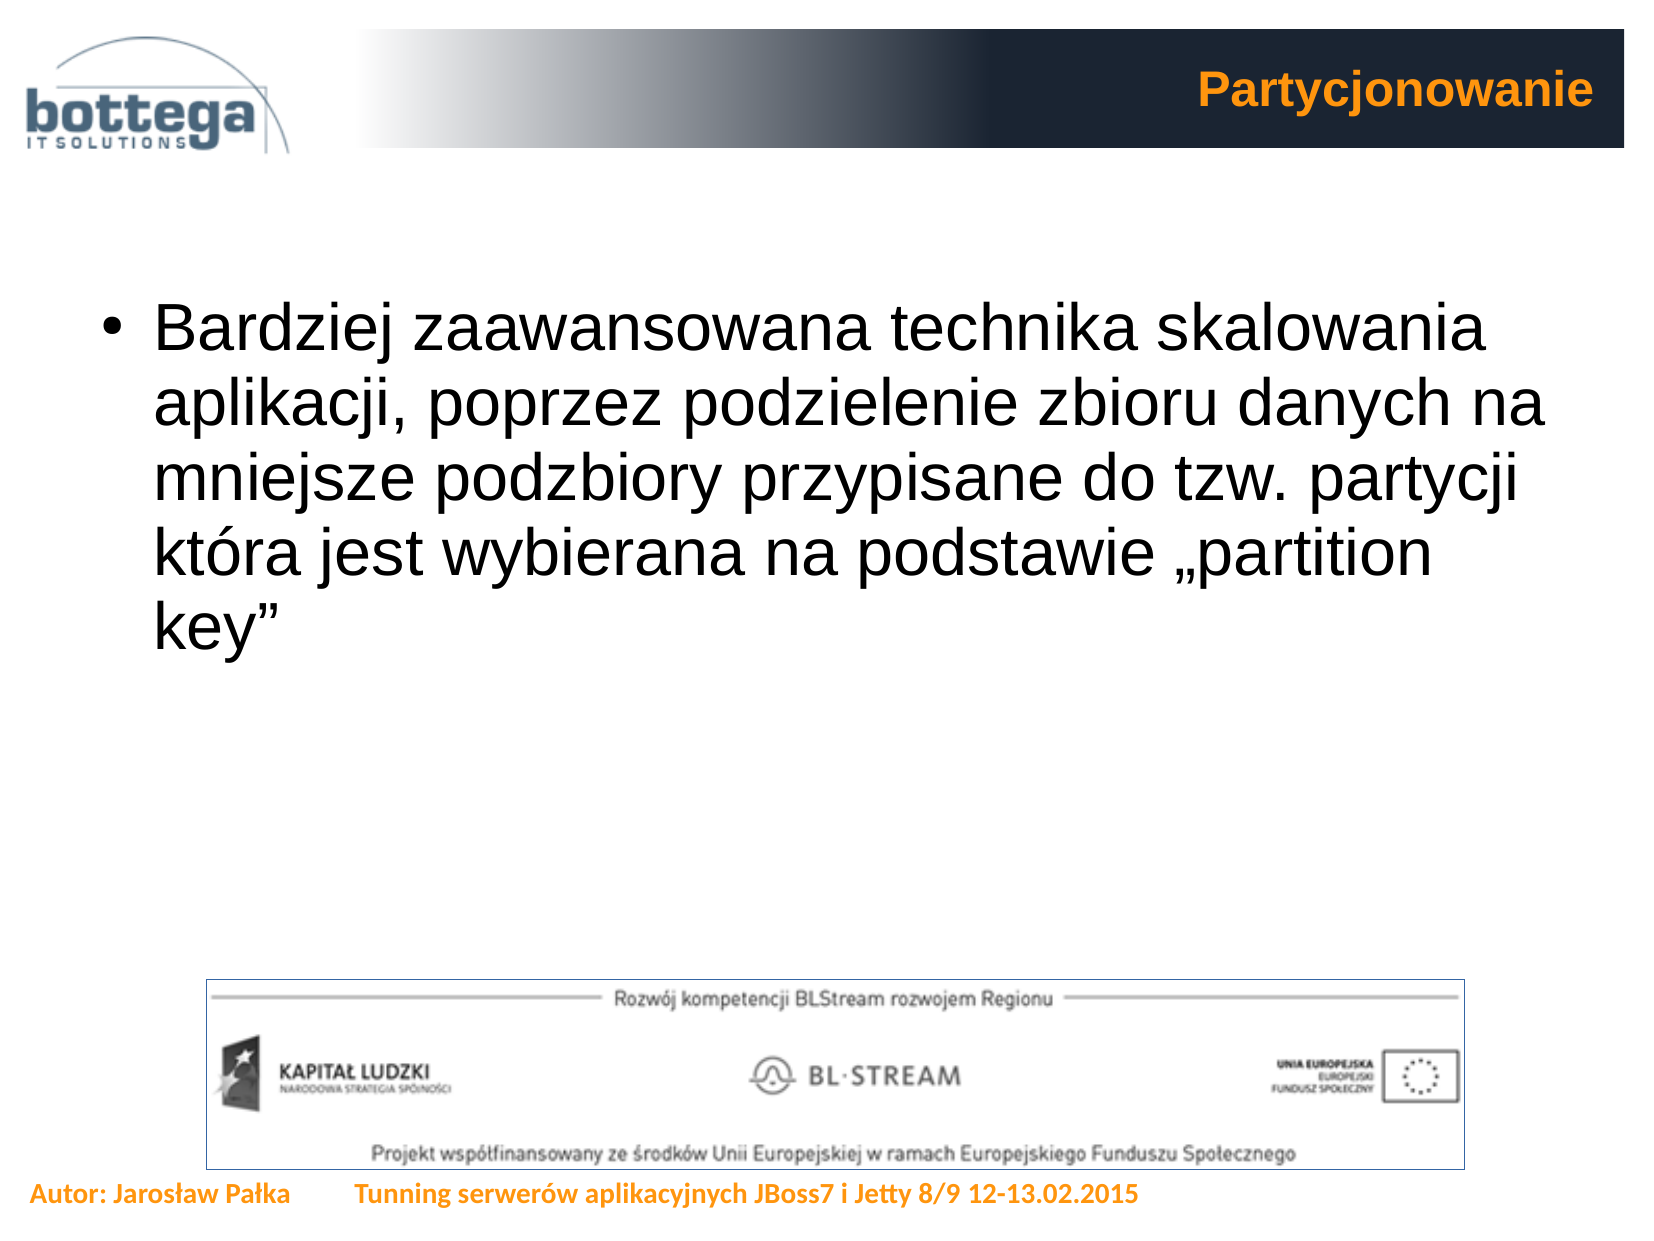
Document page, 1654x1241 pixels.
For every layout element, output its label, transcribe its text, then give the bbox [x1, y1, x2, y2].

list Bardziej zaawansowana technika skalowania aplikacji, poprzez podzielenie zbioru danych na mniejsze podzbiory przypisane do tzw. partycji która jest wybierana na podstawie „partition key” [82, 290, 1571, 1109]
picture [207, 1109, 1464, 1169]
picture [17, 29, 296, 160]
title Partycjonowanie [354, 29, 1625, 148]
